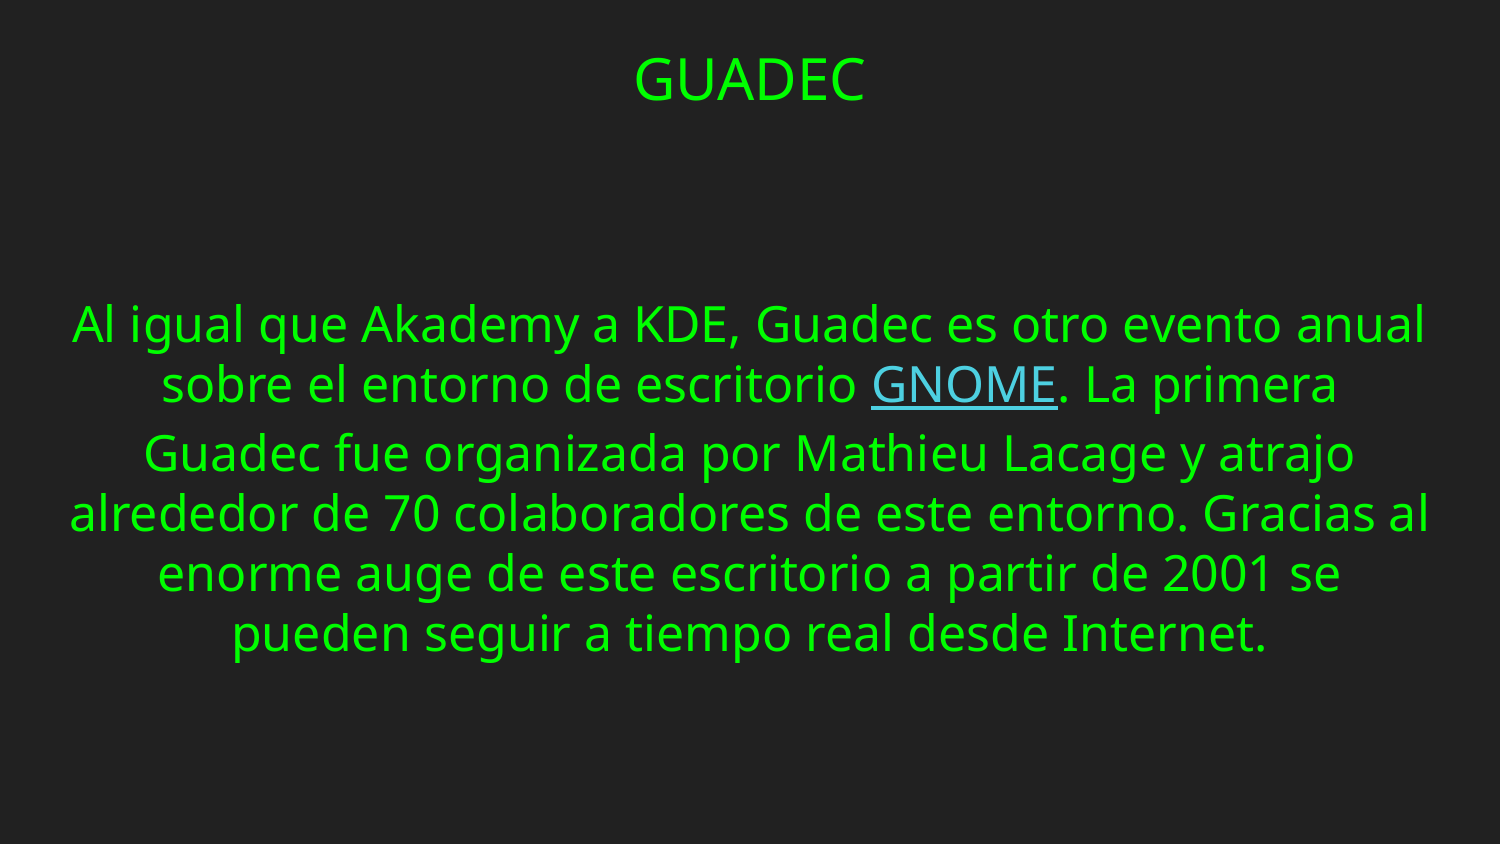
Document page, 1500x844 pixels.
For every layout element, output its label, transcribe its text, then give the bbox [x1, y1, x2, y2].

title GUADEC [51, 26, 1449, 131]
list Al igual que Akademy a KDE, Guadec es otro evento anual sobre el entorno de escritorio GNOME. La primera Guadec fue organizada por Mathieu Lacage y atrajo alrededor de 70 colaboradores de este entorno. Gracias al enorme auge de este escritorio a partir de 2001 se pueden seguir a tiempo real desde Internet. [51, 138, 1449, 815]
